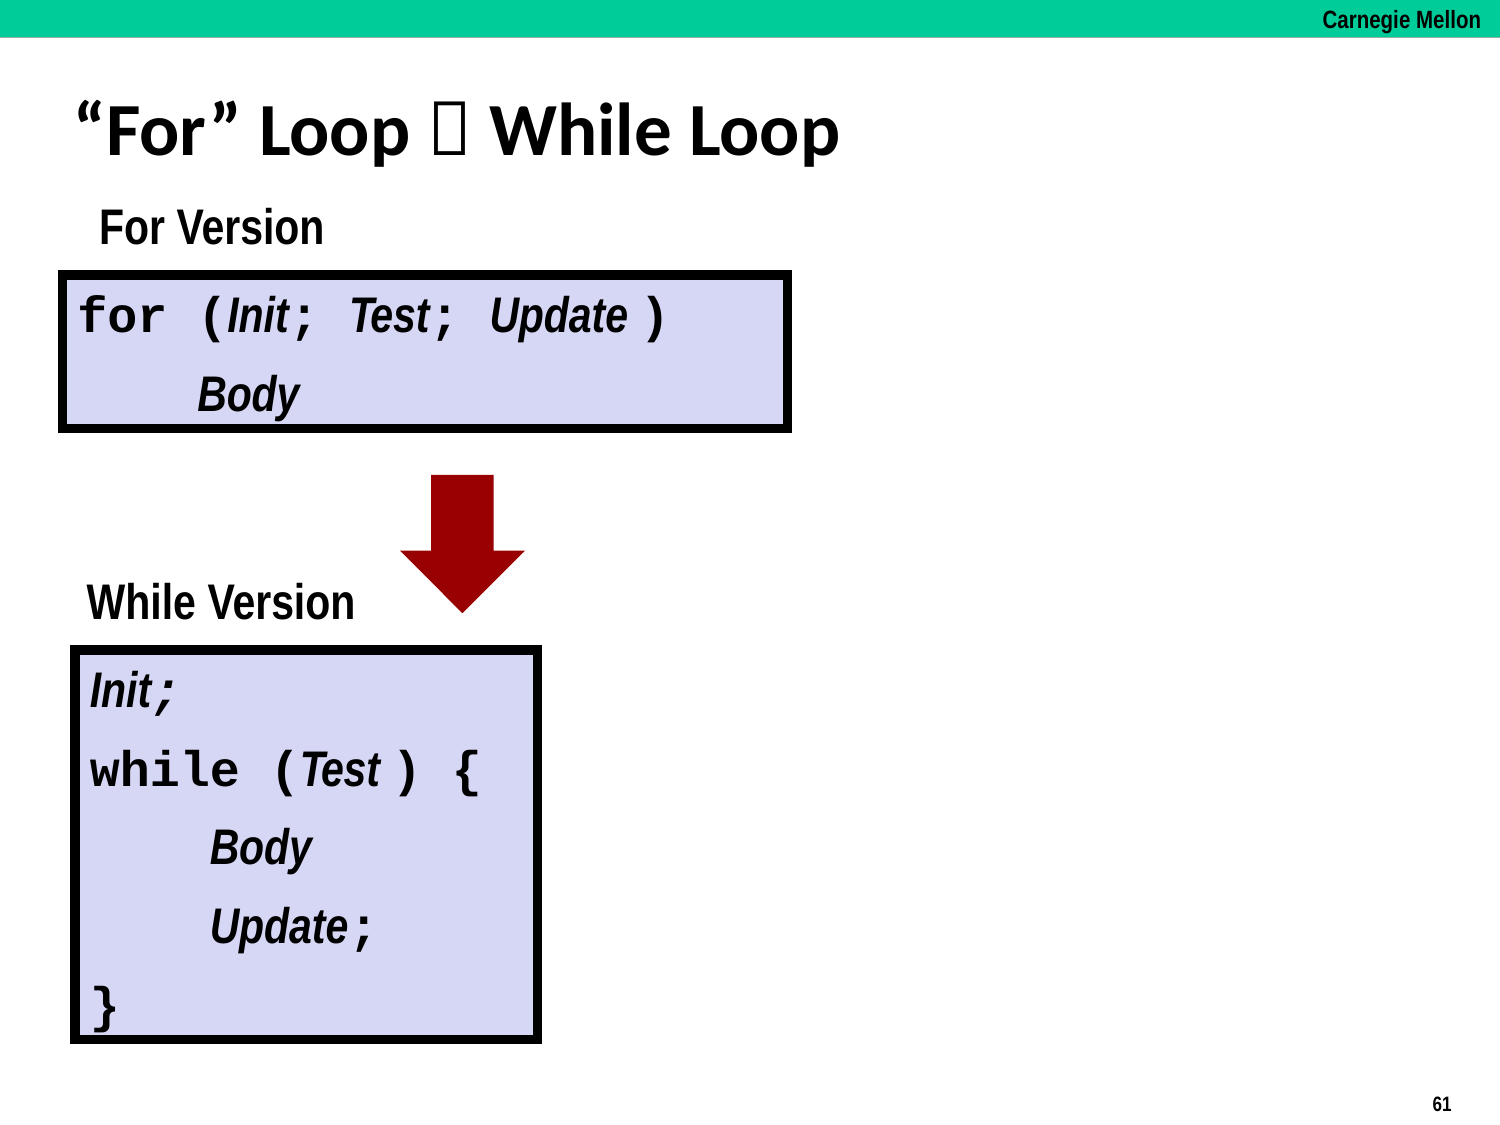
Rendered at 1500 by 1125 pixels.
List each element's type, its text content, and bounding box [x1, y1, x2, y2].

text_box [399, 474, 526, 614]
text_box for (Init; Test; Update ) Body [62, 275, 788, 429]
title “For” Loop  While Loop [58, 72, 1304, 198]
text_box Carnegie Mellon [1322, 3, 1500, 33]
text_box While Version [71, 562, 638, 631]
text_box For Version [84, 187, 650, 256]
text_box Init; while (Test ) { Body Update; } [74, 649, 538, 1040]
